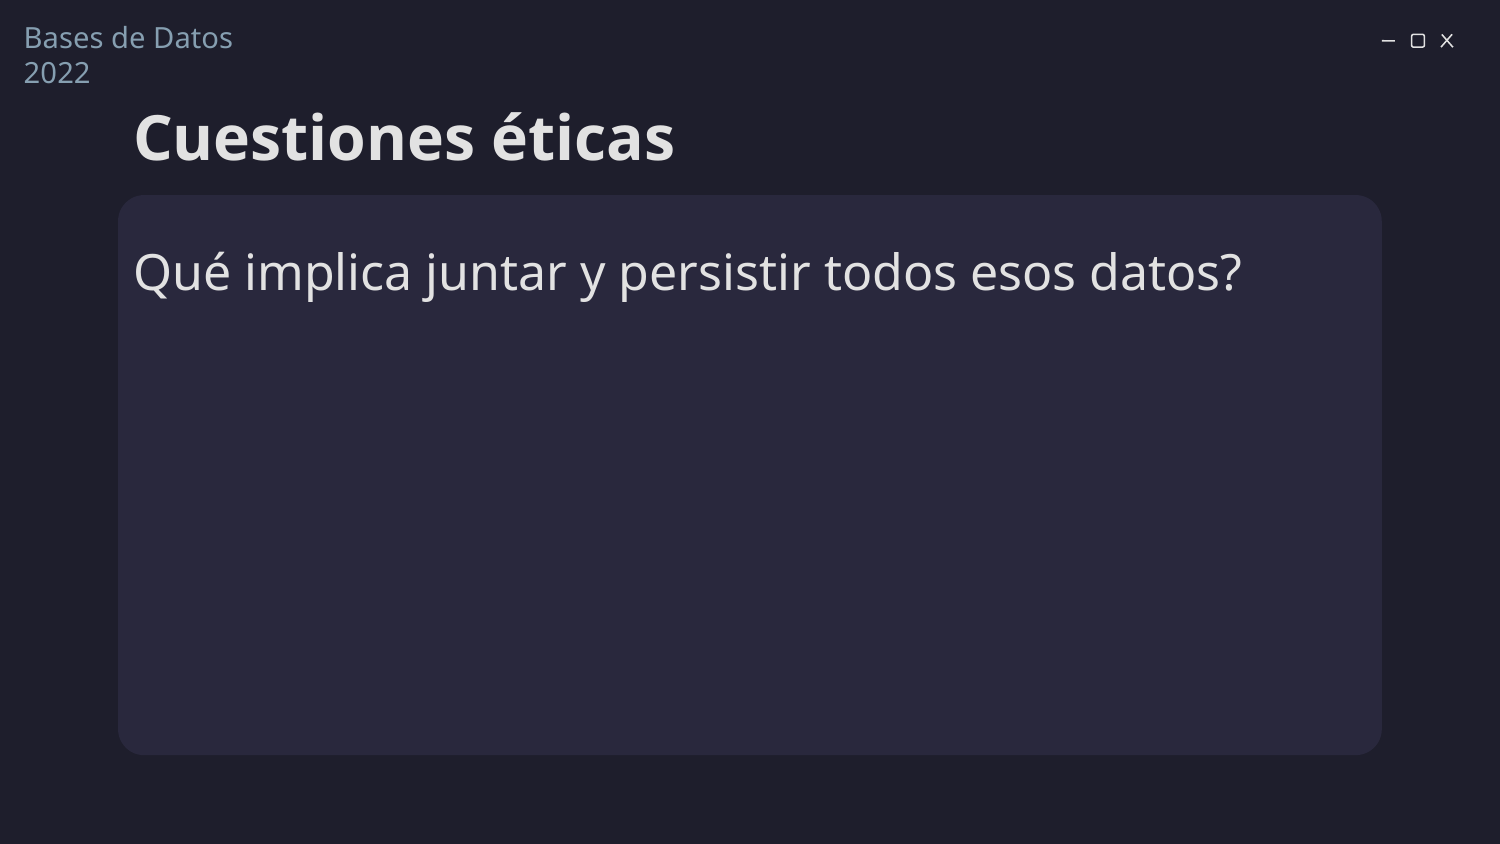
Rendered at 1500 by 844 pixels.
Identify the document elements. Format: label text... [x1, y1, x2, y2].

title Cuestiones éticas [118, 88, 1382, 183]
list Qué implica juntar y persistir todos esos datos? [118, 195, 1382, 750]
